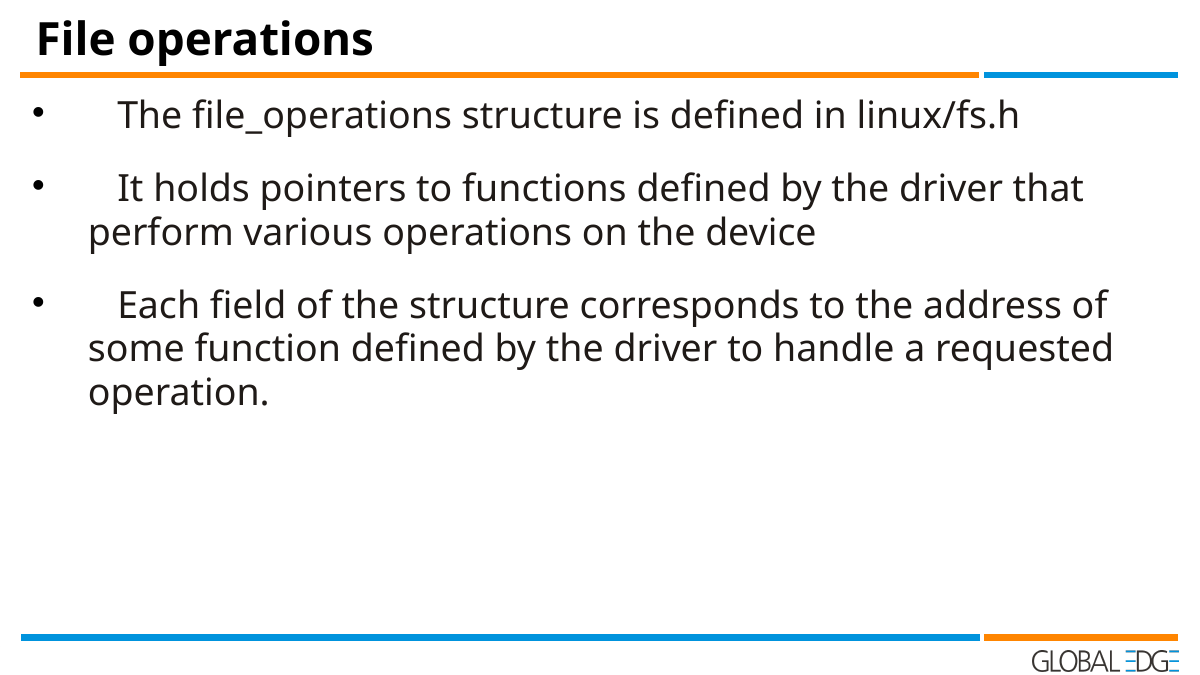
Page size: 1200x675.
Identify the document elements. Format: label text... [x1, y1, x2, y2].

title File operations [12, 7, 1087, 64]
list The file_operations structure is defined in linux/fs.h It holds pointers to functions defined by the driver that perform various operations on the device Each field of the structure corresponds to the address of some function defined by the driver to handle a requested operation. [20, 87, 1179, 627]
picture [1032, 650, 1179, 672]
